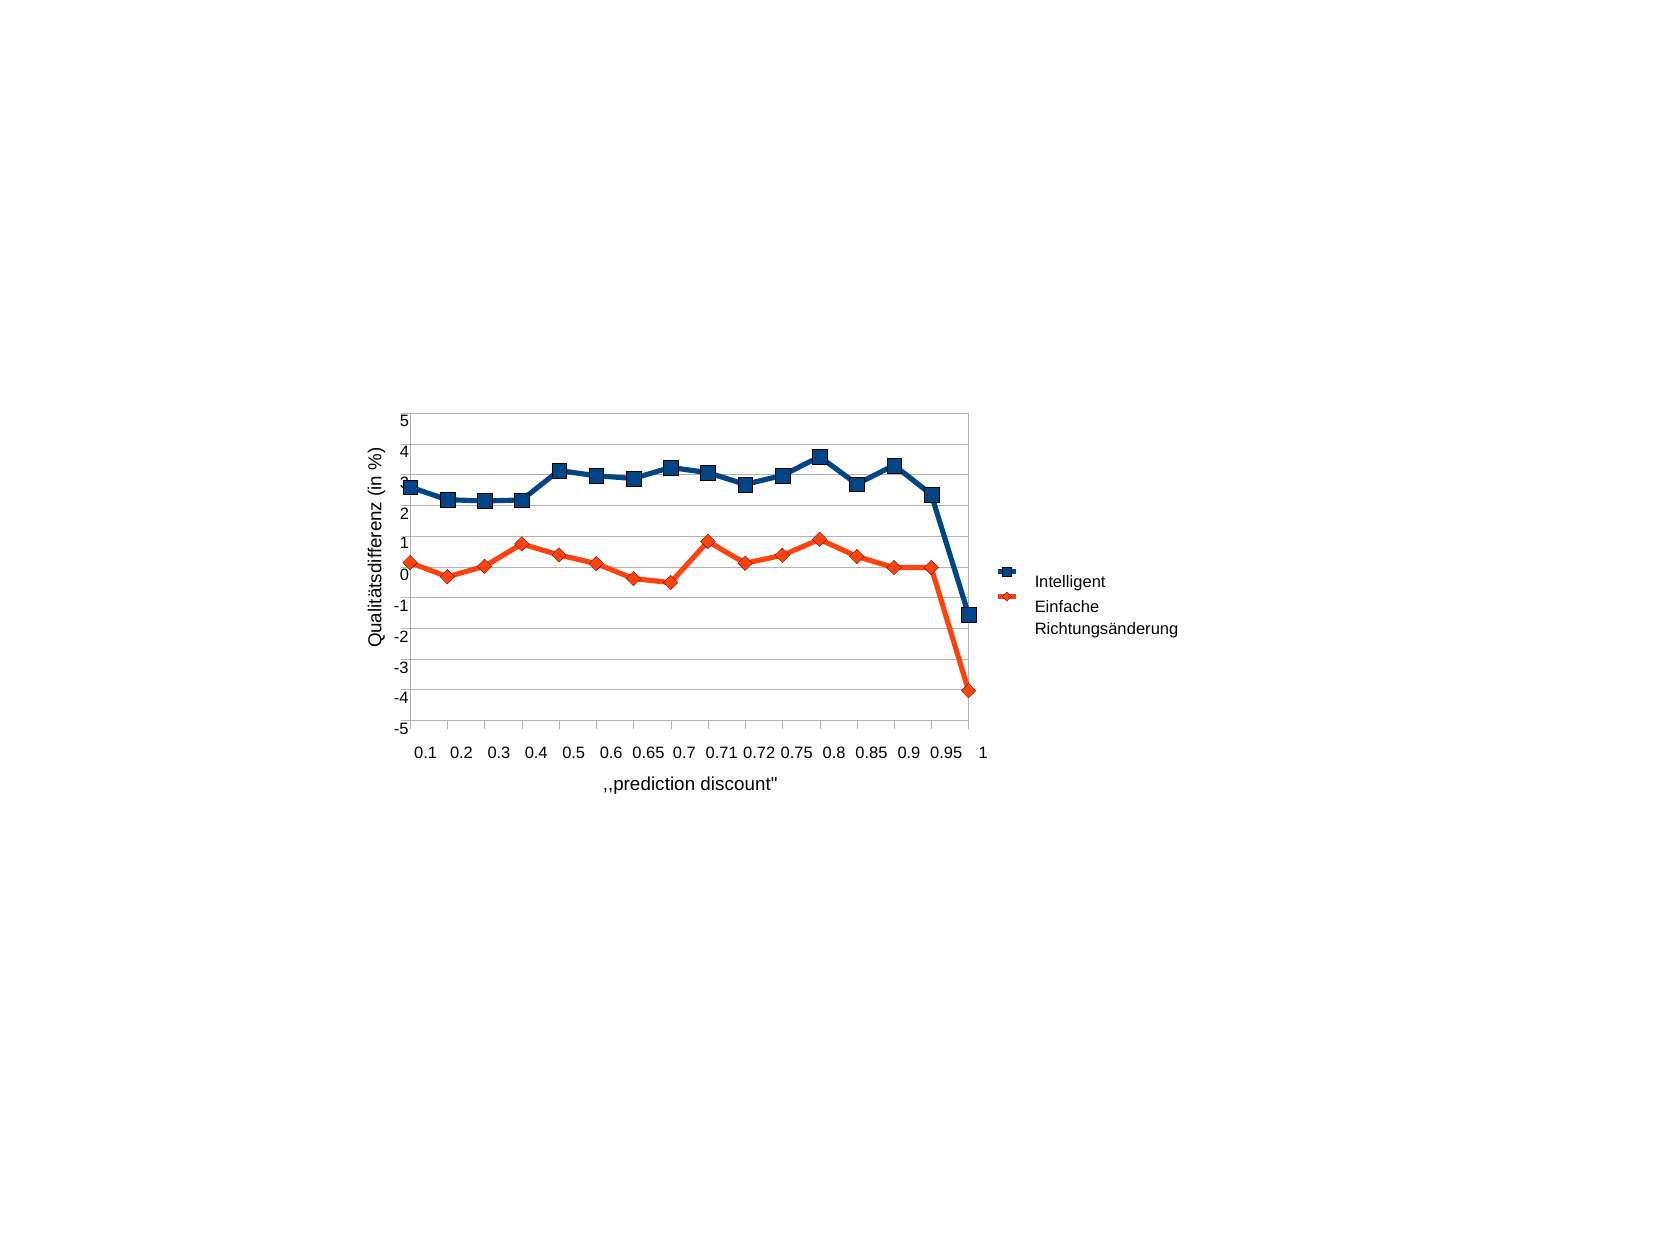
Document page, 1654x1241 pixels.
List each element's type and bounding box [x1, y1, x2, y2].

picture [320, 394, 1219, 807]
